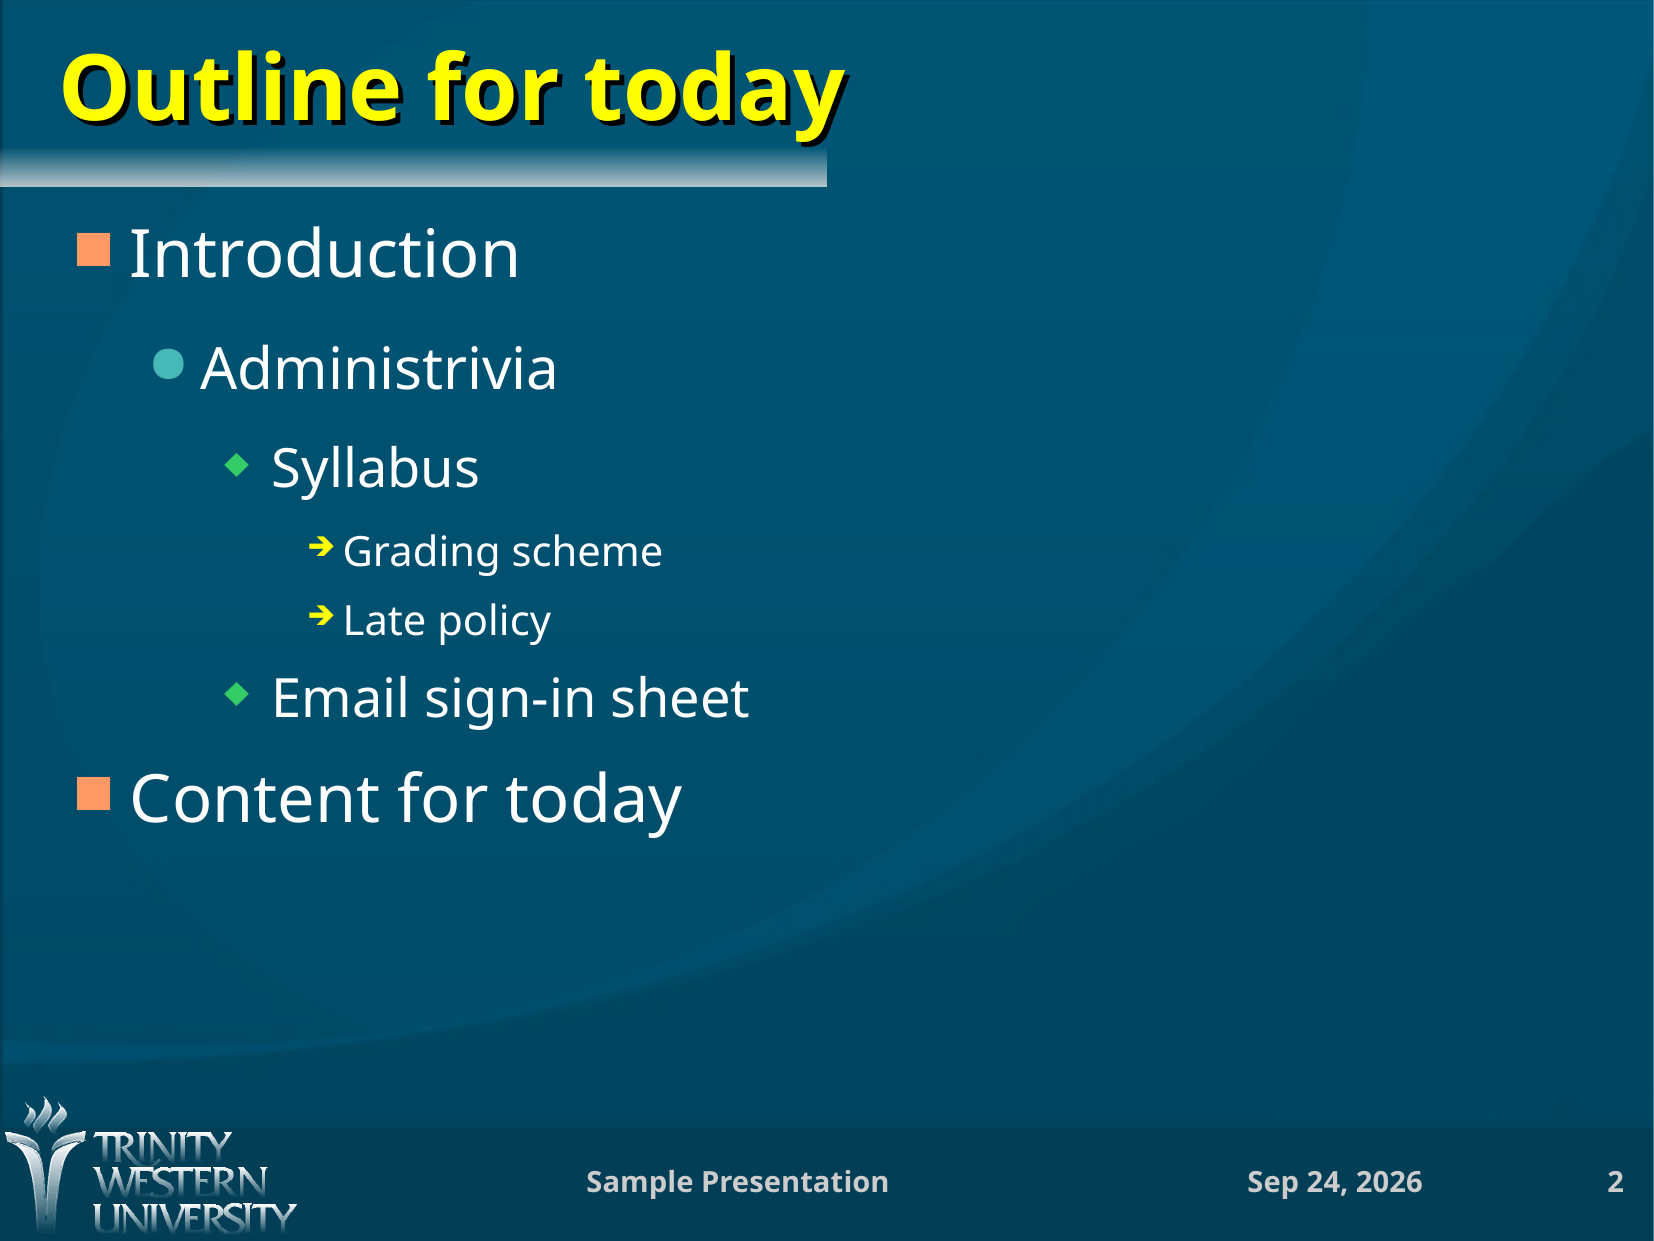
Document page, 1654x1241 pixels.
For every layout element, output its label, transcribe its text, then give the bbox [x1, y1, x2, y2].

list Introduction Administrivia Syllabus Grading scheme Late policy Email sign-in sheet Content for today [59, 206, 1625, 1026]
title Outline for today [59, 19, 1595, 148]
picture [38, 1227, 54, 1232]
